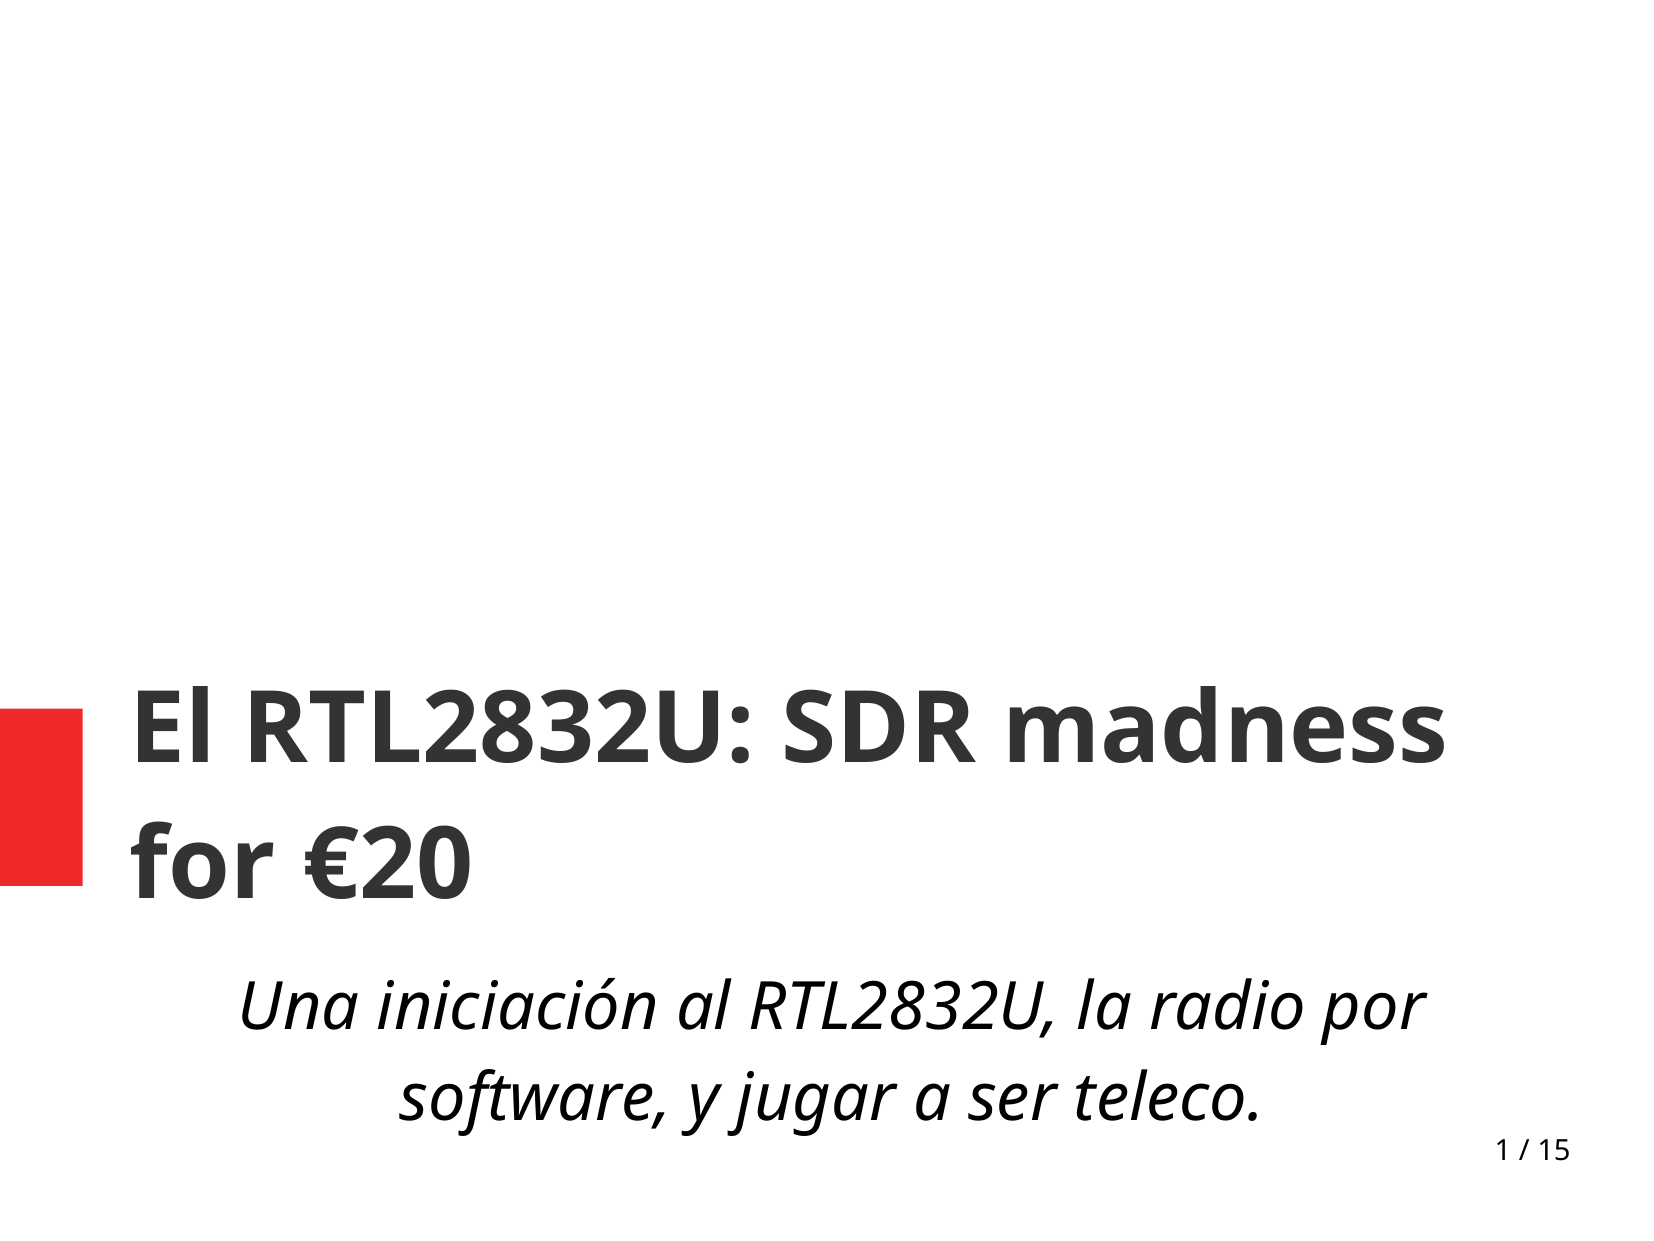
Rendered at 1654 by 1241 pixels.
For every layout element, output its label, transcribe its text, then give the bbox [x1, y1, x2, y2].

subtitle Una iniciación al RTL2832U, la radio por software, y jugar a ser teleco. [129, 968, 1536, 1130]
title El RTL2832U: SDR madness for €20 [129, 655, 1536, 928]
